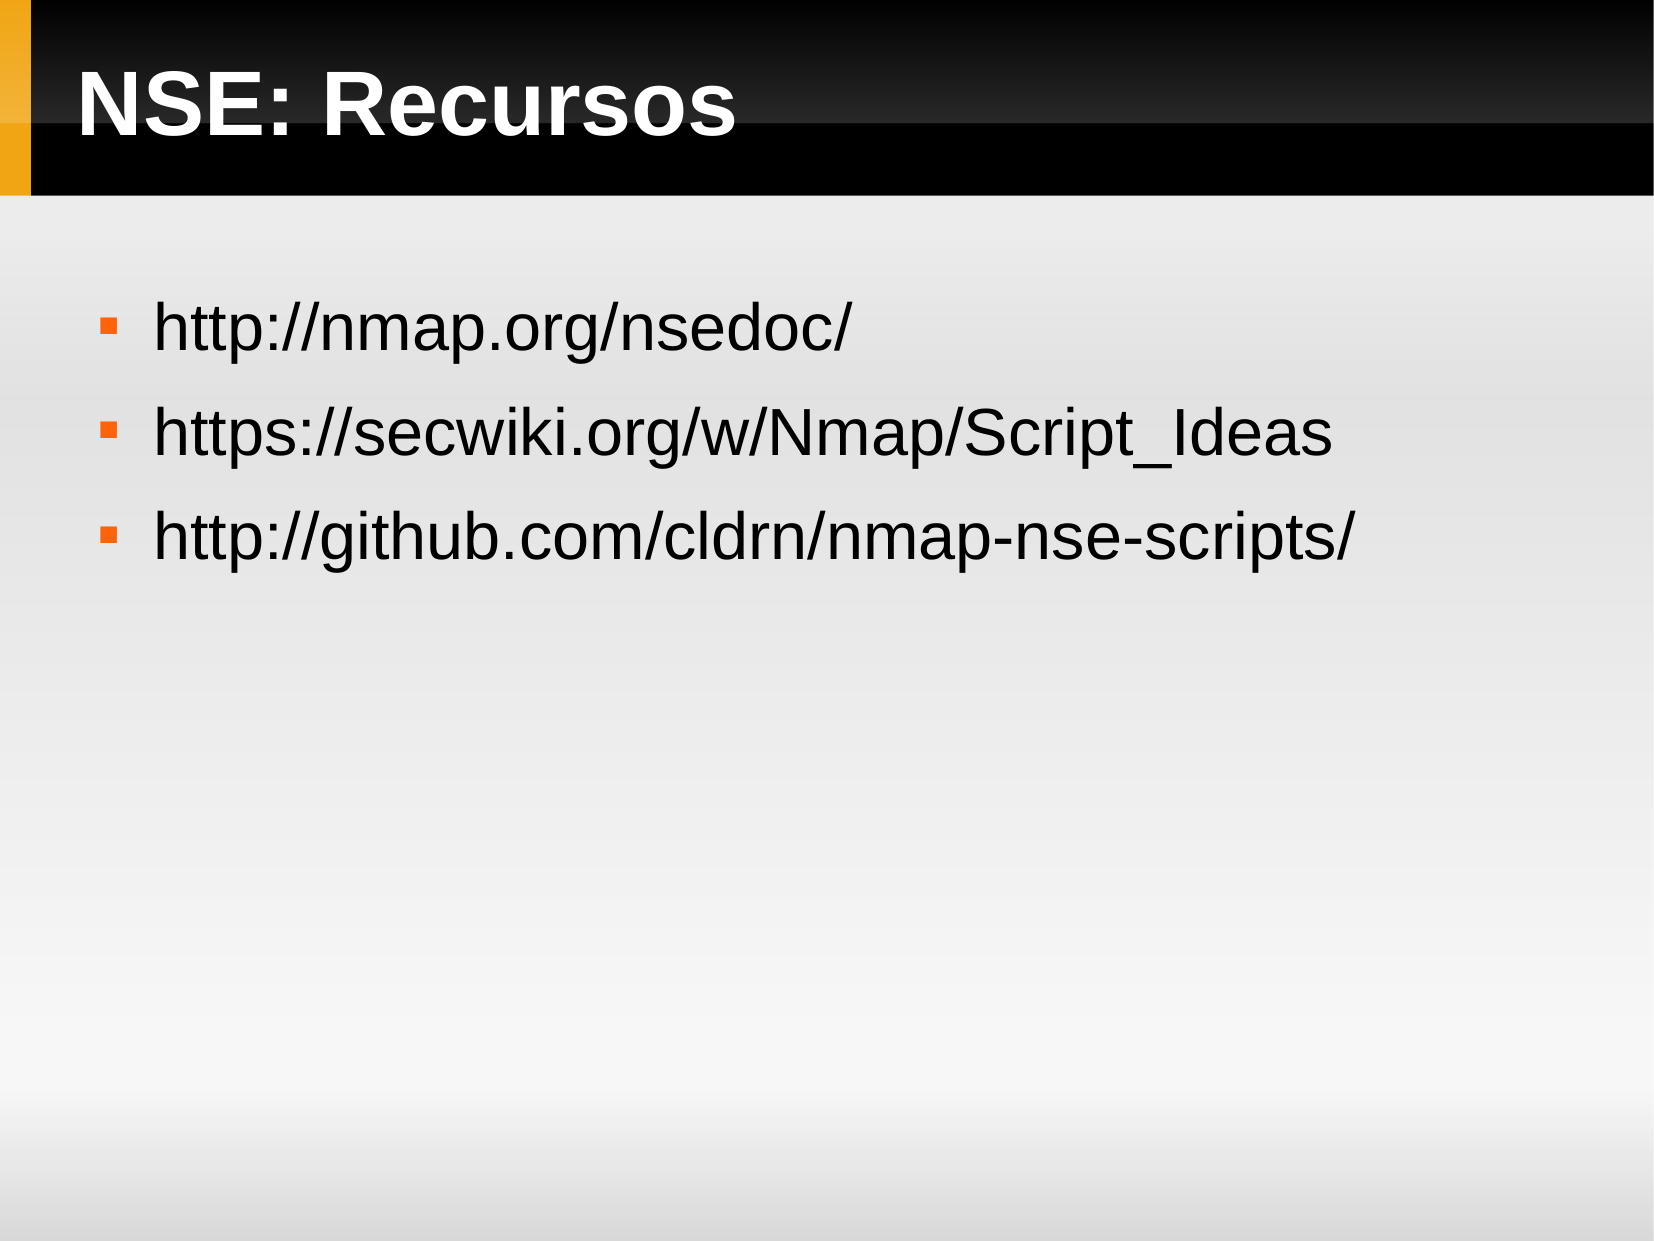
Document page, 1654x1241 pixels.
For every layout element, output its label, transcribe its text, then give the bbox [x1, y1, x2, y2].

list http://nmap.org/nsedoc/ https://secwiki.org/w/Nmap/Script_Ideas http://github.com/cldrn/nmap-nse-scripts/ [82, 290, 1571, 1109]
picture [0, 0, 1654, 1241]
title NSE: Recursos [76, 0, 1565, 208]
